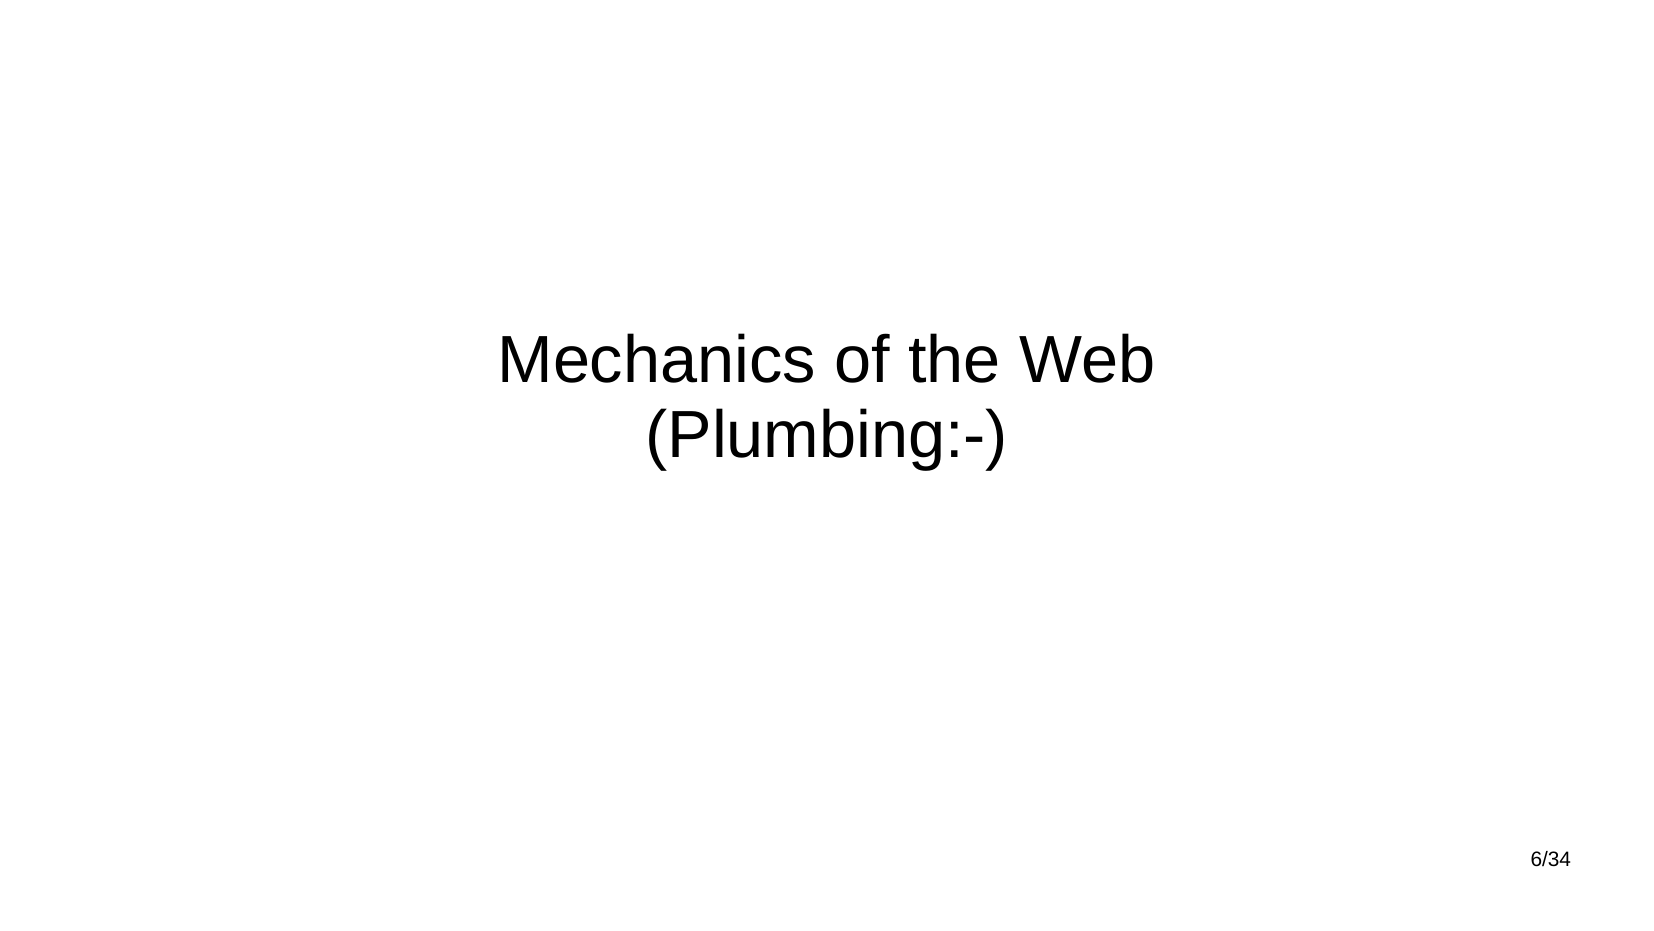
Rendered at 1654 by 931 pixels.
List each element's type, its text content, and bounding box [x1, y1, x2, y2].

subtitle Mechanics of the Web (Plumbing:-) [82, 37, 1571, 757]
